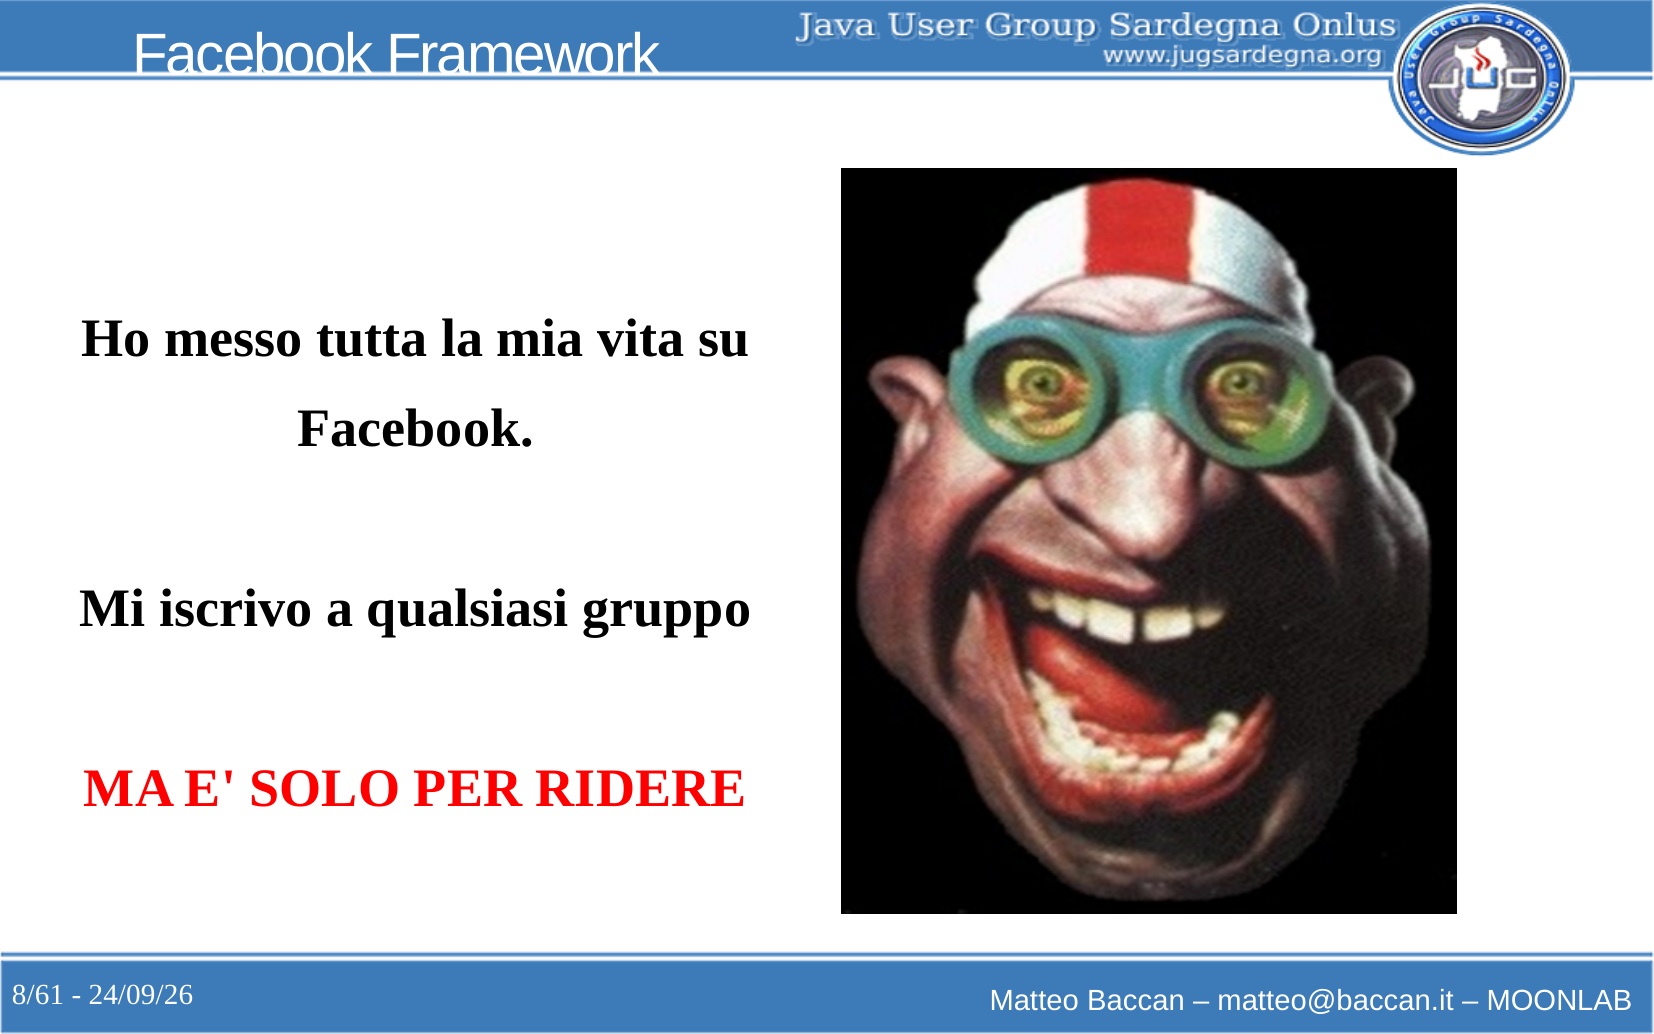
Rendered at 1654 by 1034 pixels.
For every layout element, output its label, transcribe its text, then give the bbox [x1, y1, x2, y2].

title Facebook Framework [132, 5, 1609, 103]
text_box Ho messo tutta la mia vita su Facebook. Mi iscrivo a qualsiasi gruppo MA E' SOLO PER RIDERE [30, 270, 802, 806]
picture [0, 0, 1654, 1034]
